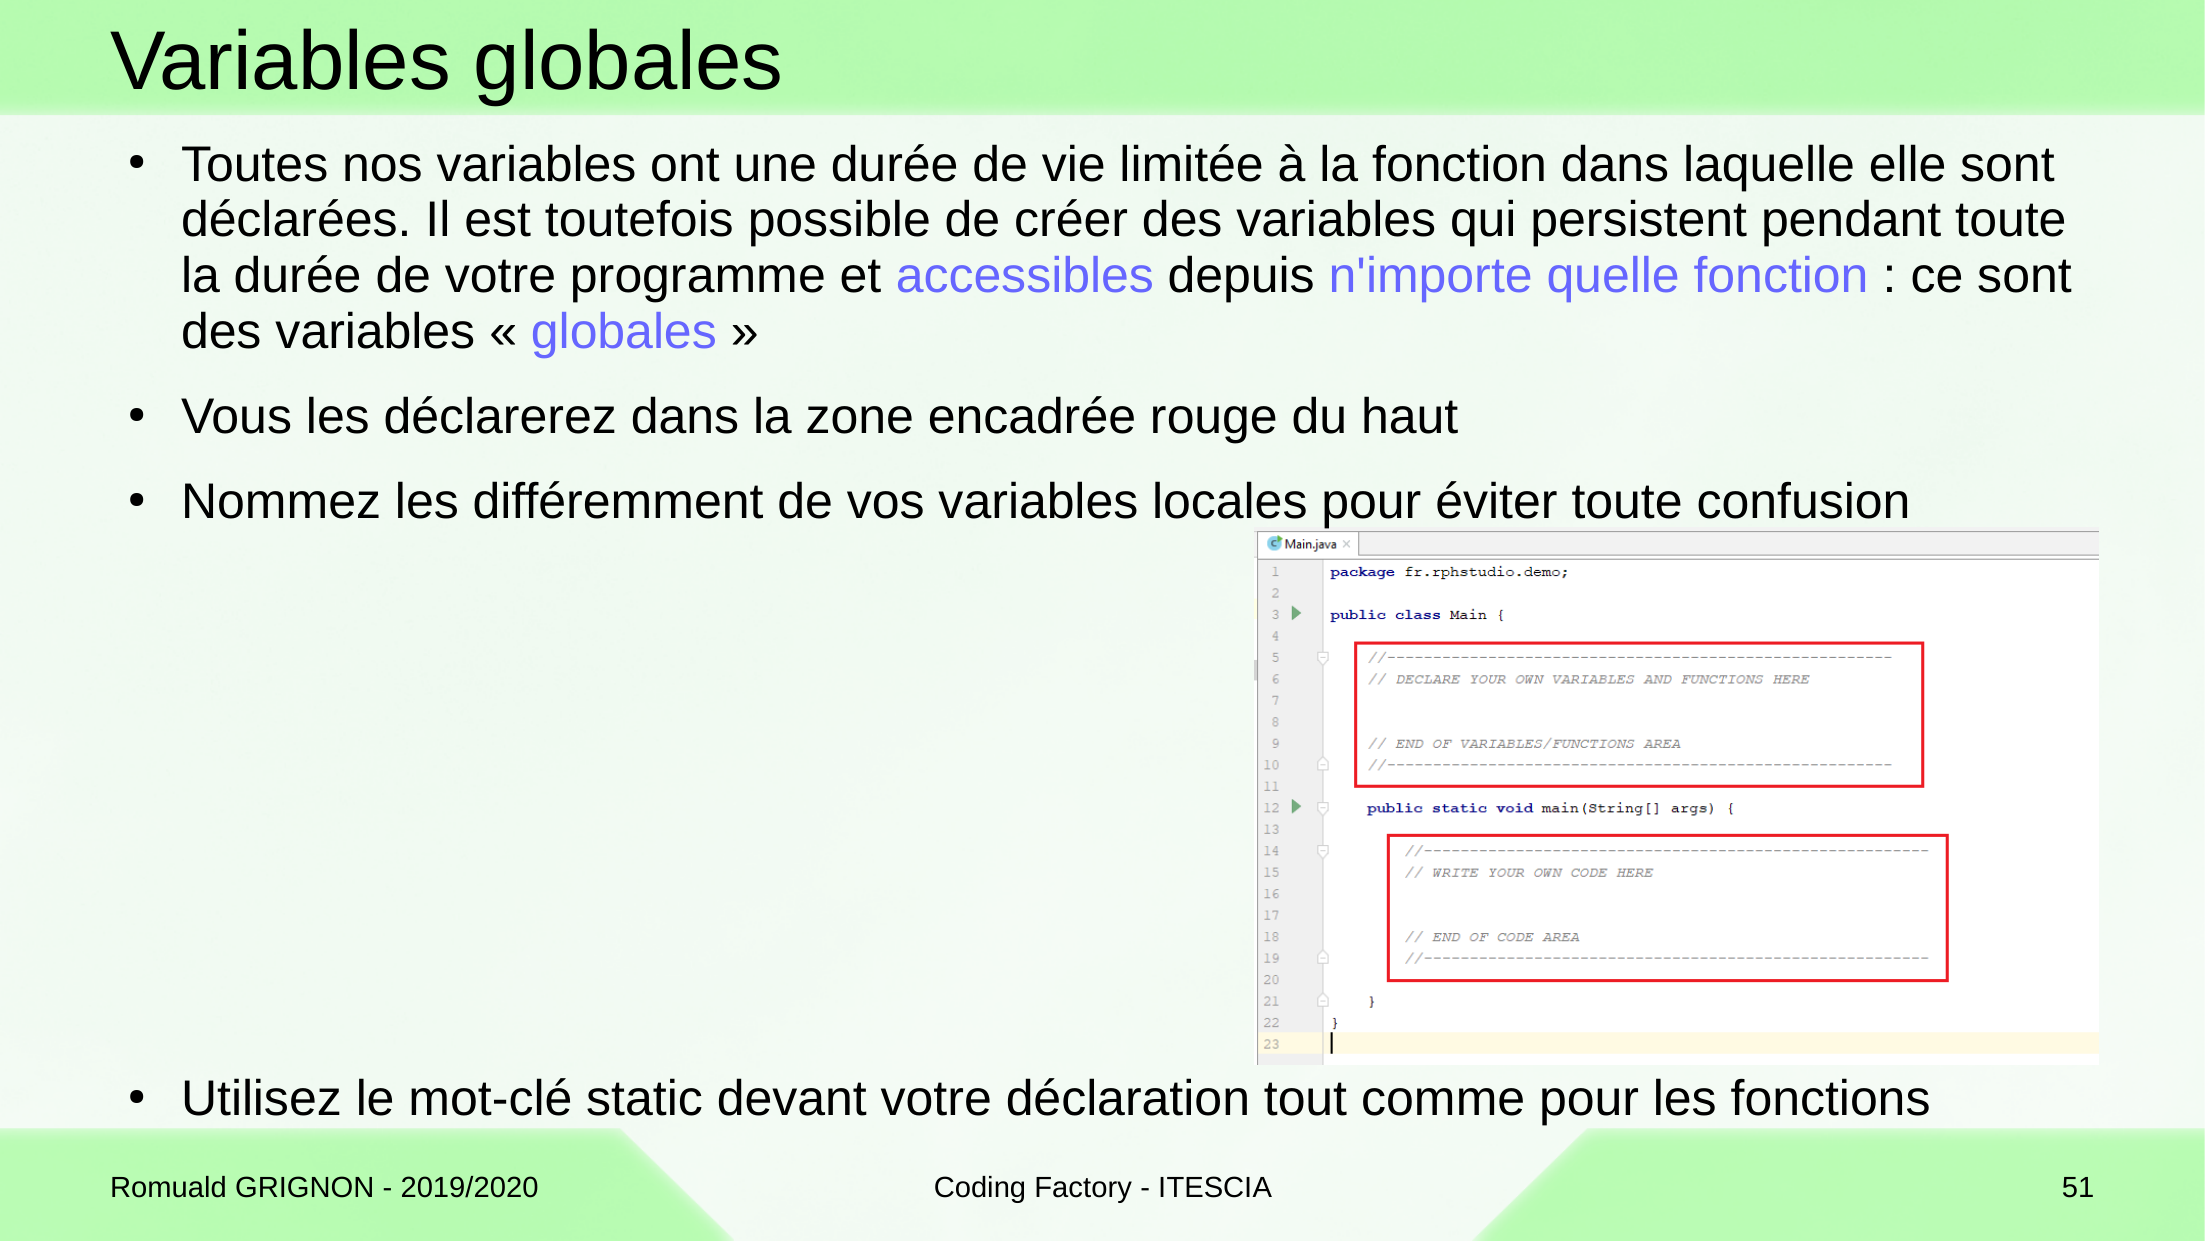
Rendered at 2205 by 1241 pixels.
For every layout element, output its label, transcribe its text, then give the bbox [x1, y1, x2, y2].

list Toutes nos variables ont une durée de vie limitée à la fonction dans laquelle elle sont déclarées. Il est toutefois possible de créer des variables qui persistent pendant toute la durée de votre programme et accessibles depuis n'importe quelle fonction : ce sont des variables « globales » Vous les déclarerez dans la zone encadrée rouge du haut Nommez les différemment de vos variables locales pour éviter toute confusion Utilisez le mot-clé static devant votre déclaration tout comme pour les fonctions [110, 206, 2095, 1126]
picture [0, 0, 2205, 1241]
title Variables globales [110, 49, 2095, 206]
